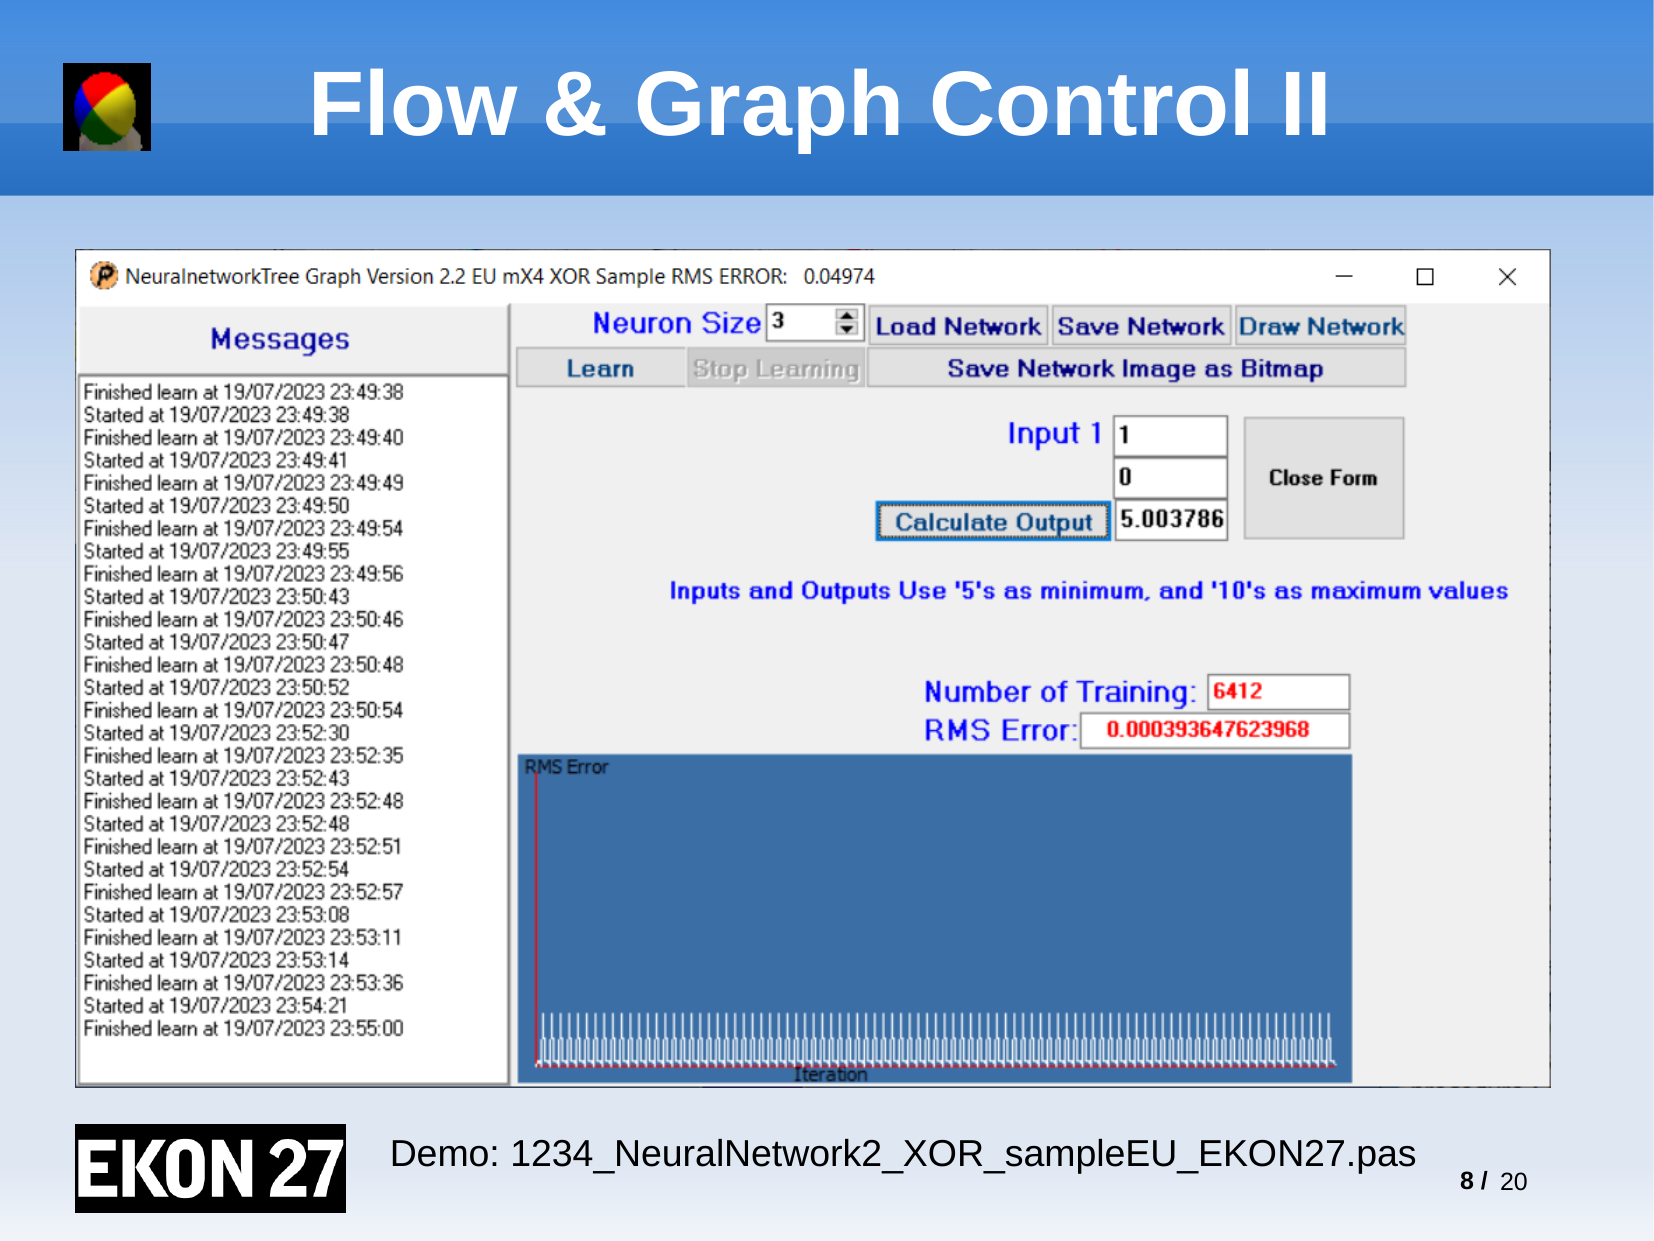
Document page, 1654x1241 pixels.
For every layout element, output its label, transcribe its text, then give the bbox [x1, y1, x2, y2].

picture [0, 0, 1654, 1241]
text_box Demo: 1234_NeuralNetwork2_XOR_sampleEU_EKON27.pas [375, 1125, 1501, 1224]
title Flow & Graph Control II [76, 0, 1565, 208]
